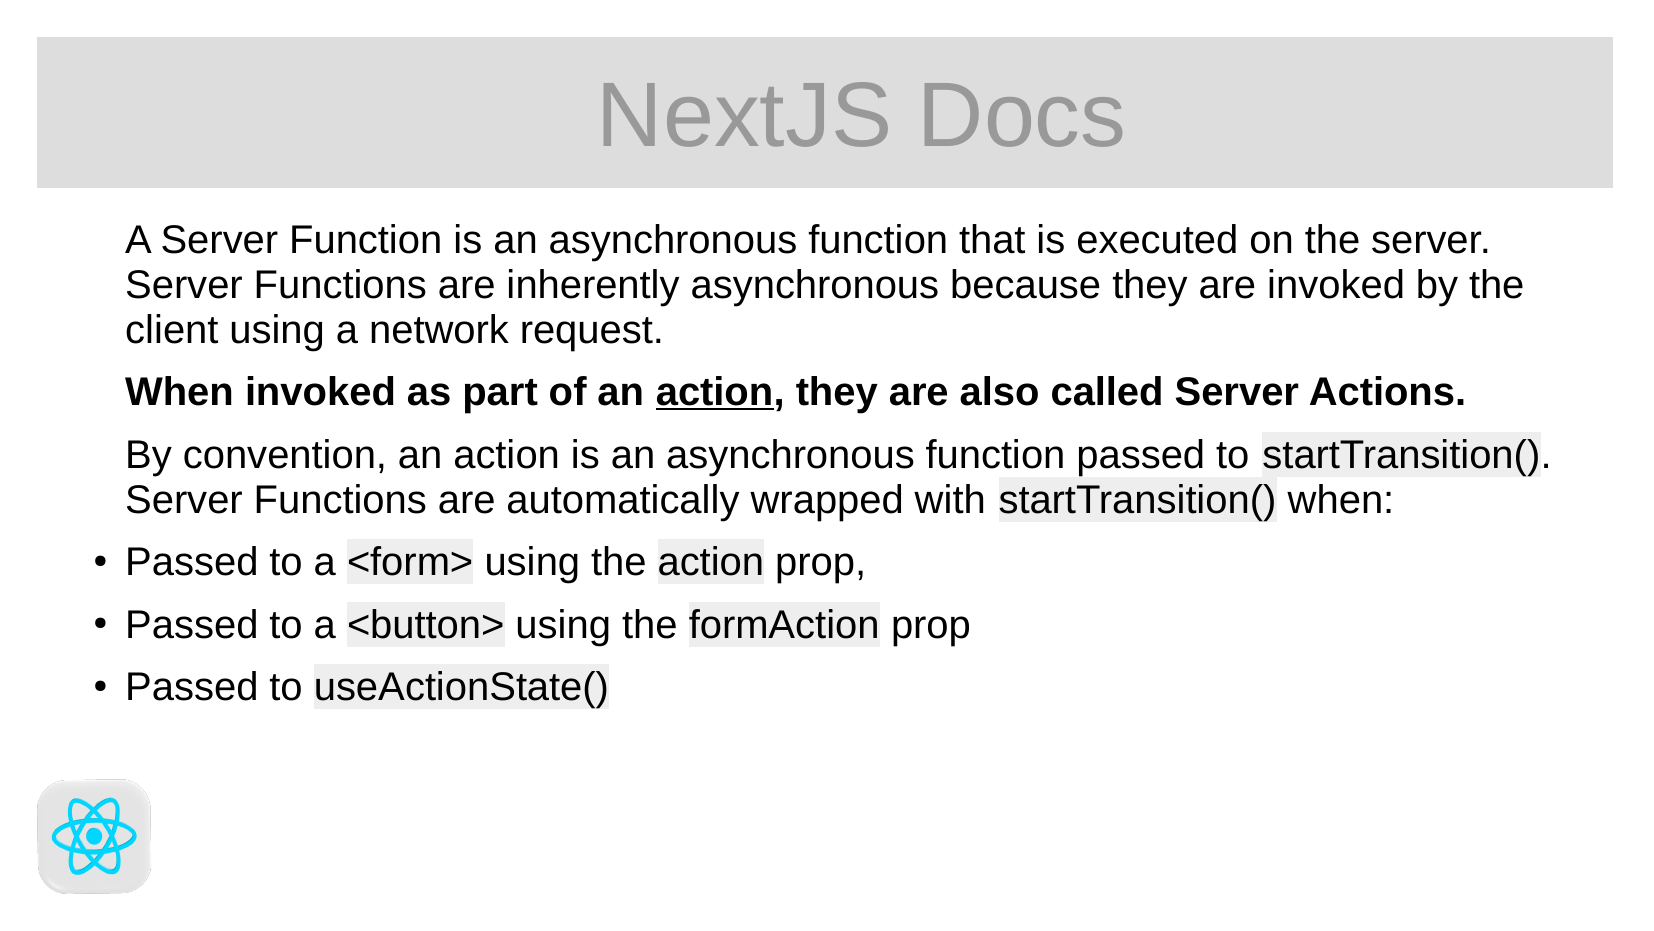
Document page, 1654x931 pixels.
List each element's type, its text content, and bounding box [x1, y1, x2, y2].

title NextJS Docs [82, 37, 1571, 193]
list A Server Function is an asynchronous function that is executed on the server. Server Functions are inherently asynchronous because they are invoked by the client using a network request. When invoked as part of an action, they are also called Server Actions. By convention, an action is an asynchronous function passed to startTransition(). Server Functions are automatically wrapped with startTransition() when: Passed to a <form> using the action prop, Passed to a <button> using the formAction prop Passed to useActionState() [82, 217, 1571, 758]
text_box [37, 37, 82, 188]
text_box [1571, 37, 1613, 188]
picture [0, 742, 188, 931]
